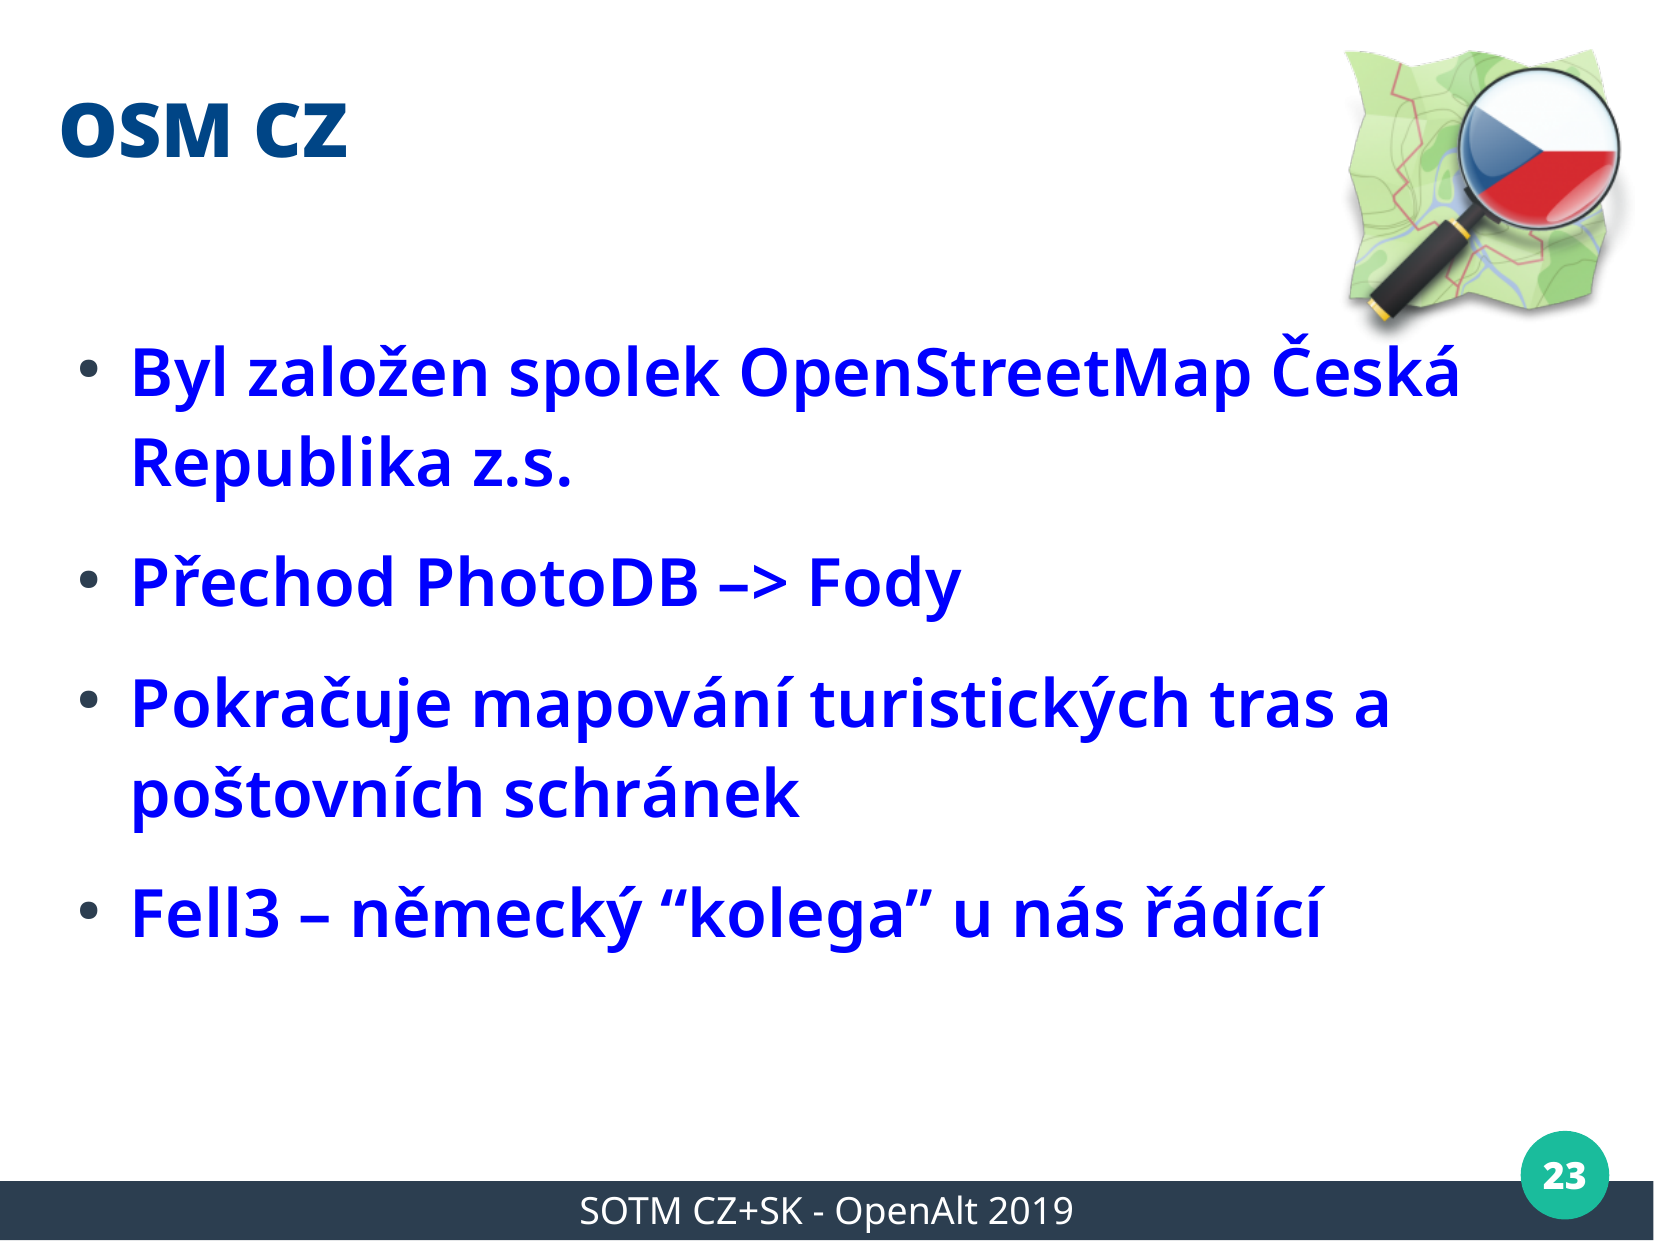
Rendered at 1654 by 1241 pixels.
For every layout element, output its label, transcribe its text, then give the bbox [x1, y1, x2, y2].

title OSM CZ [59, 49, 1347, 207]
picture [1334, 49, 1635, 350]
list Byl založen spolek OpenStreetMap Česká Republika z.s. Přechod PhotoDB –> Fody Pokračuje mapování turistických tras a poštovních schránek Fell3 – německý “kolega” u nás řádící [59, 324, 1595, 1152]
